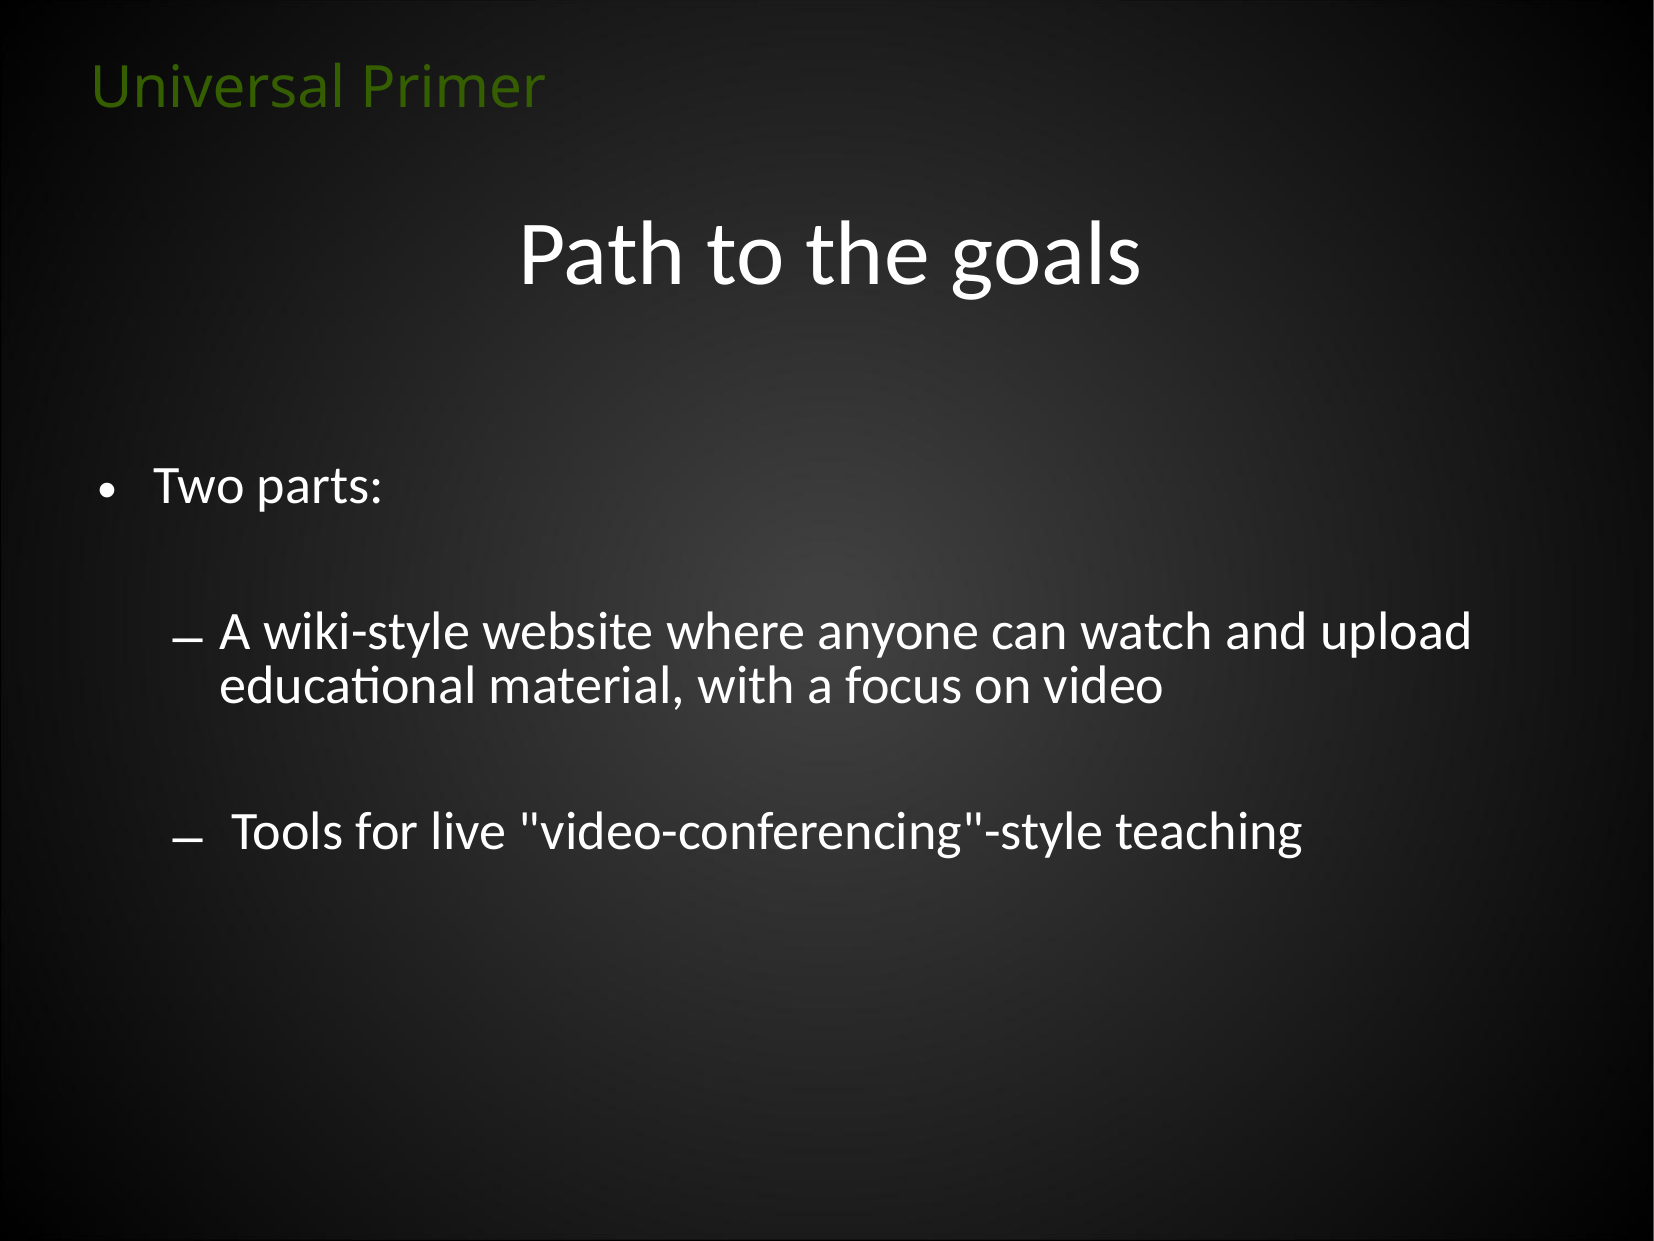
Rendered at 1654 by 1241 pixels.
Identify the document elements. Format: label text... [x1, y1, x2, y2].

list Two parts: A wiki-style website where anyone can watch and upload educational material, with a focus on video Tools for live "video-conferencing"-style teaching [82, 454, 1613, 1241]
title Path to the goals [86, 148, 1576, 376]
picture [0, 0, 1654, 1241]
